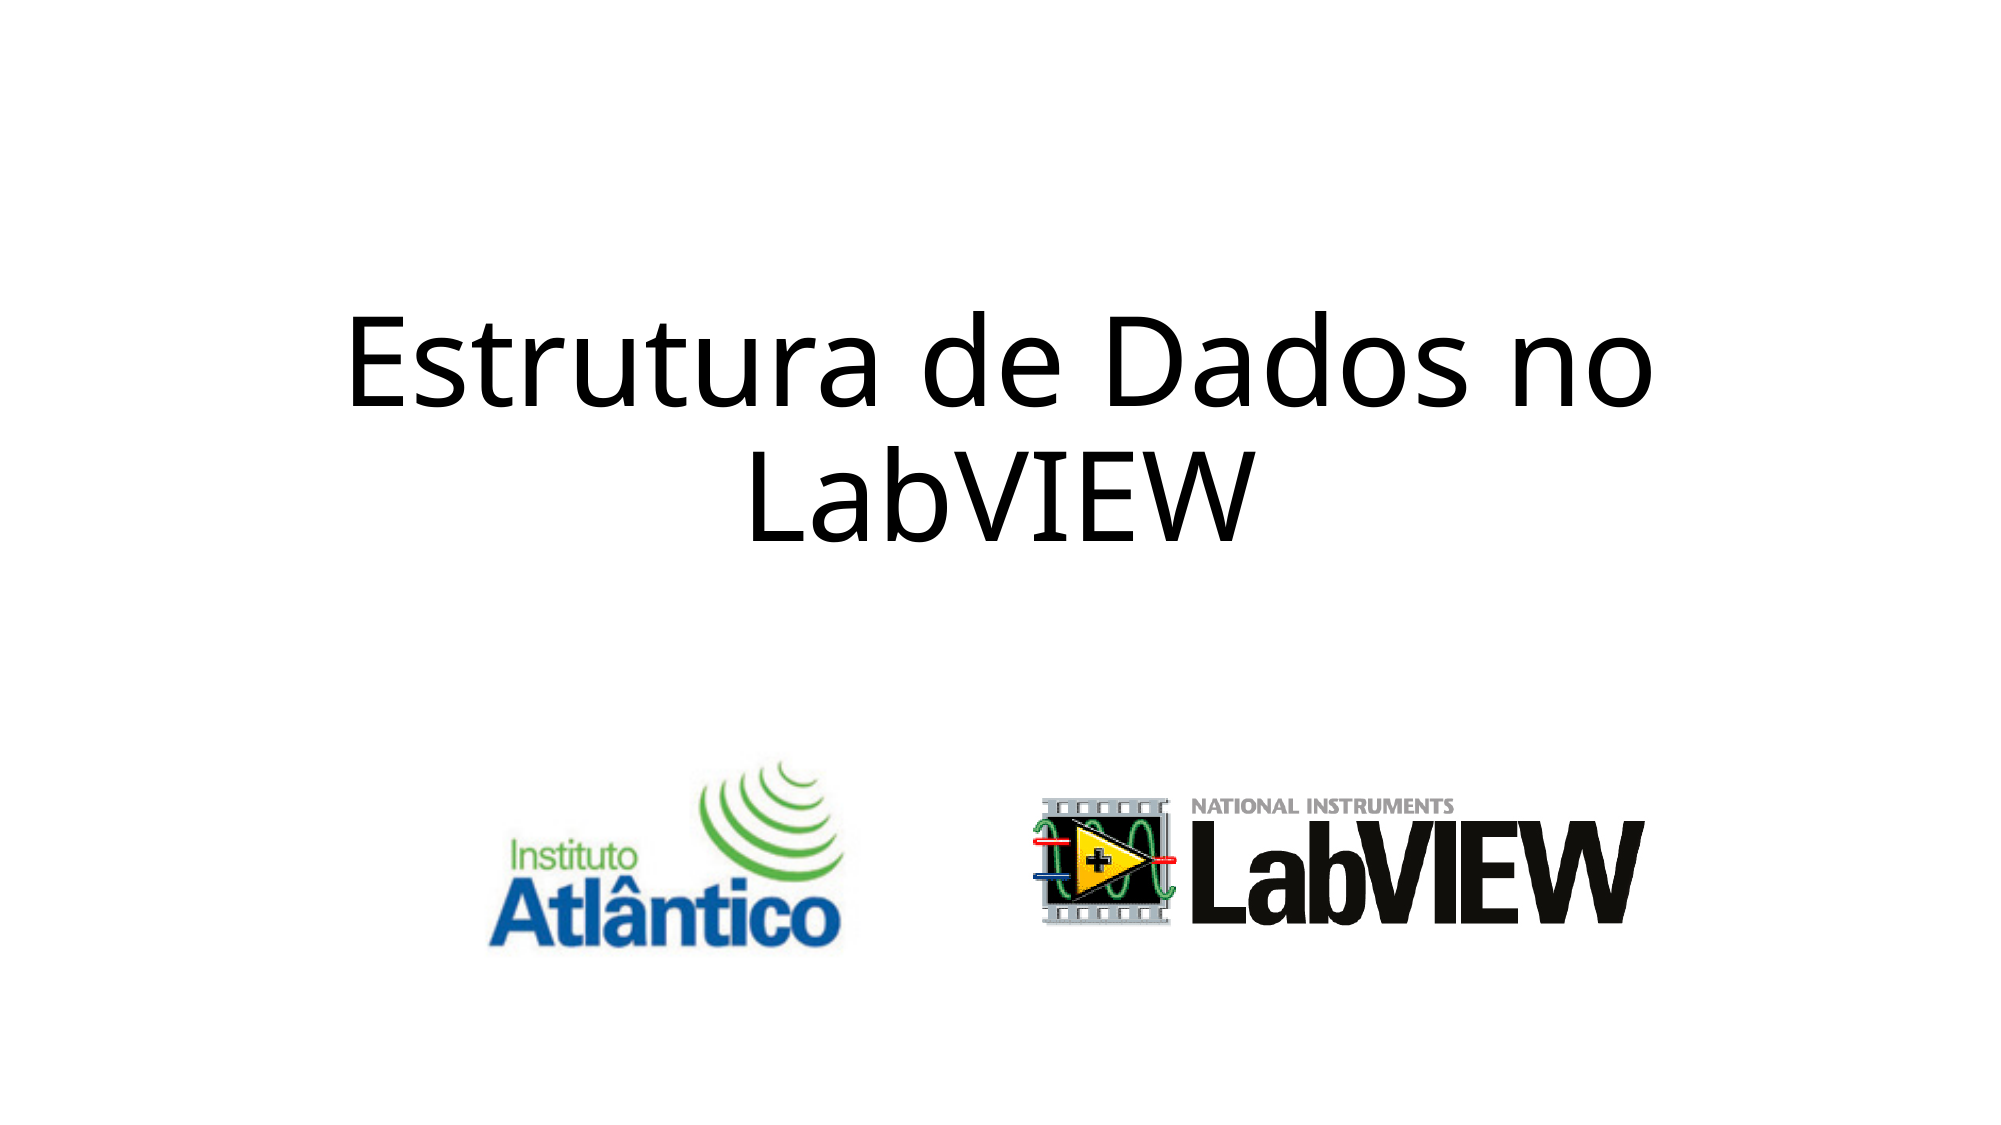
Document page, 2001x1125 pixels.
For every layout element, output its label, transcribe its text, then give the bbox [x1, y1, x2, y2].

picture [401, 685, 933, 1040]
picture [1028, 784, 1655, 941]
title Estrutura de Dados no LabVIEW [249, 184, 1750, 576]
